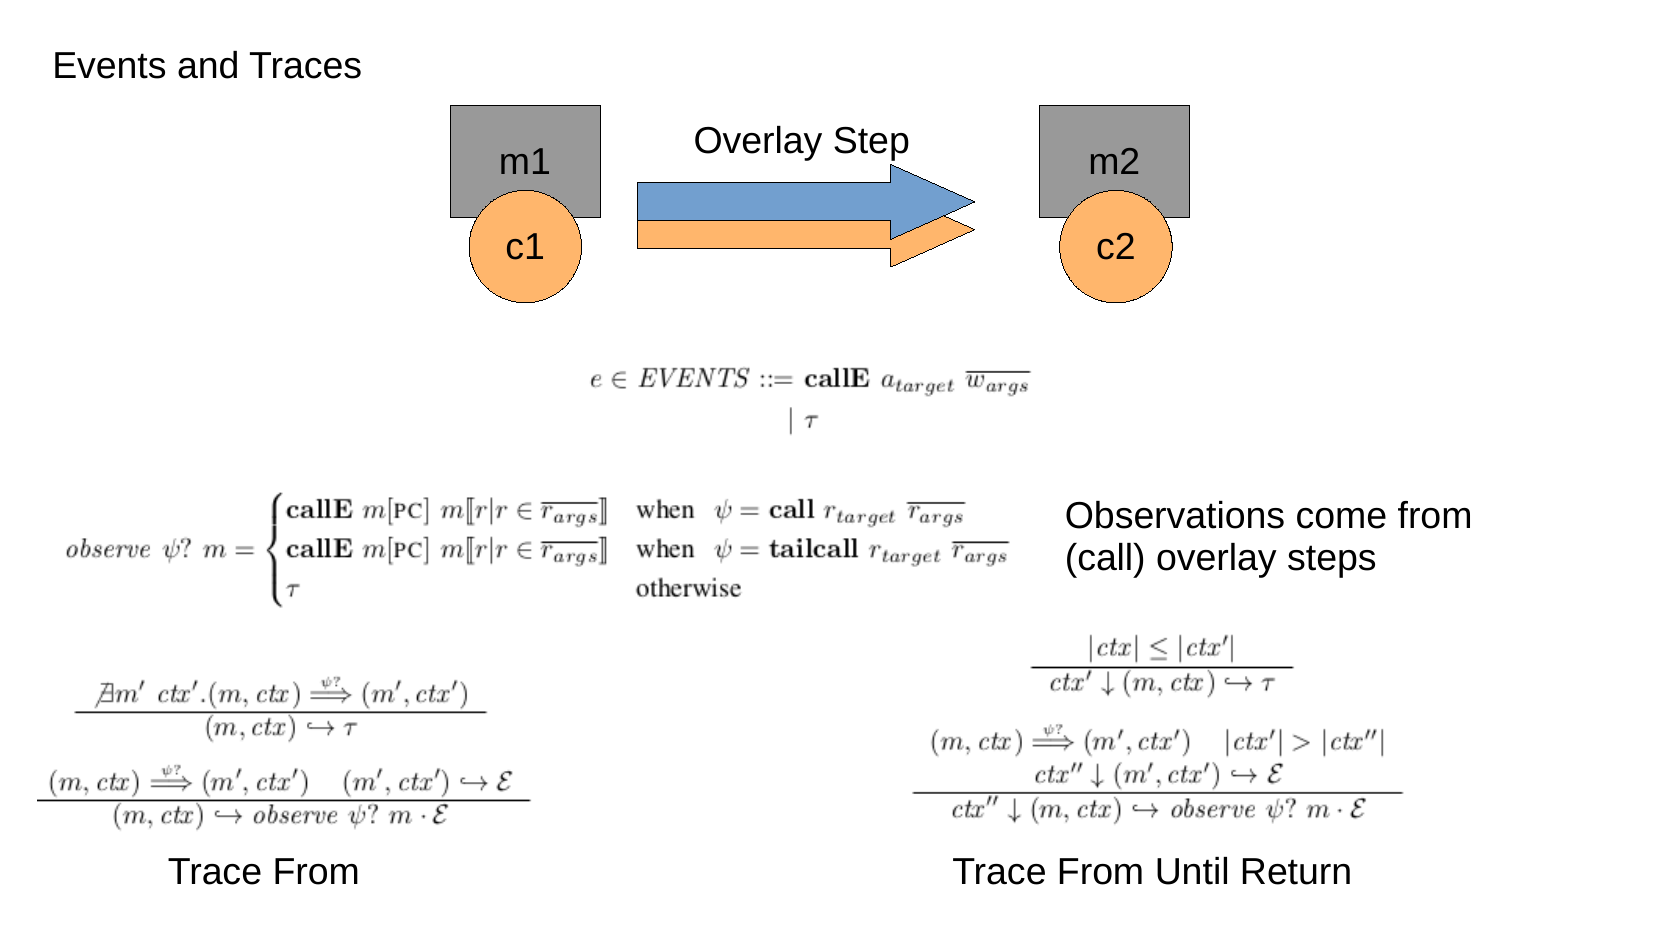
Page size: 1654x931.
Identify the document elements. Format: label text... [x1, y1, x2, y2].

picture [37, 674, 539, 833]
text_box Events and Traces [37, 37, 378, 94]
picture [900, 712, 1413, 835]
text_box c1 [469, 190, 582, 303]
text_box Observations come from (call) overlay steps [1050, 487, 1488, 587]
text_box m1 [450, 105, 601, 218]
text_box Overlay Step [678, 112, 925, 170]
text_box Trace From Until Return [937, 843, 1368, 901]
text_box m2 [1039, 105, 1190, 218]
picture [25, 362, 1302, 702]
text_box [637, 170, 975, 267]
text_box c2 [1059, 190, 1173, 303]
text_box Trace From [153, 843, 376, 901]
